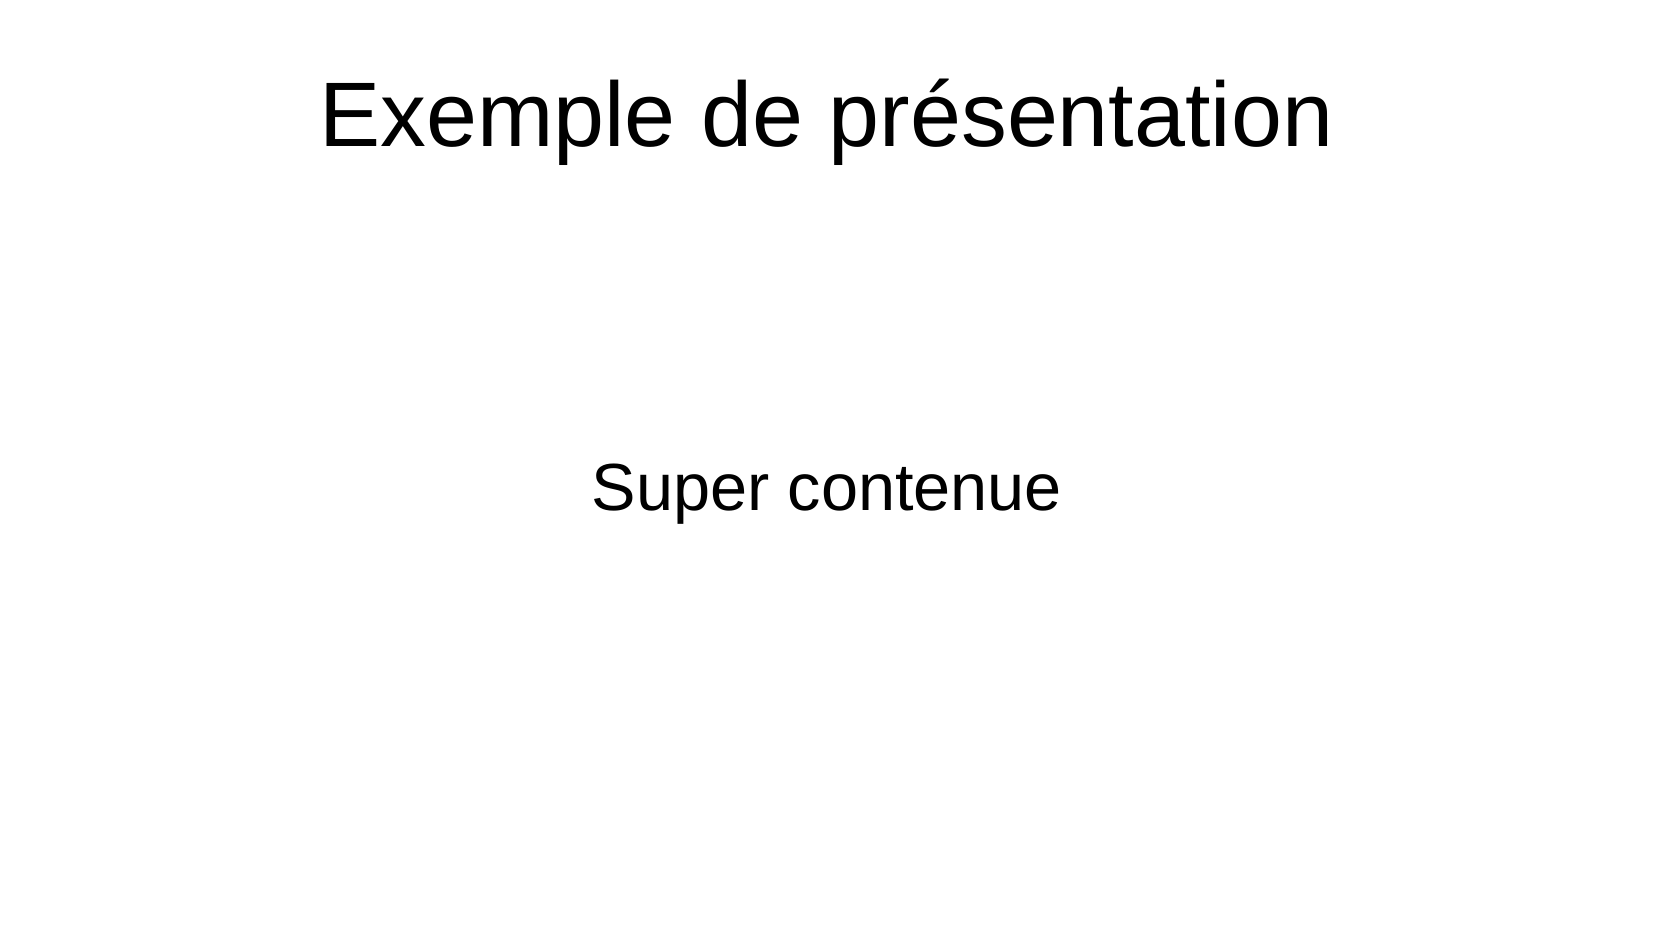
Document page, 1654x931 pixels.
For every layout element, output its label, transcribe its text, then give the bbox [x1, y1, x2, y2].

title Exemple de présentation [82, 37, 1571, 193]
subtitle Super contenue [82, 217, 1571, 758]
